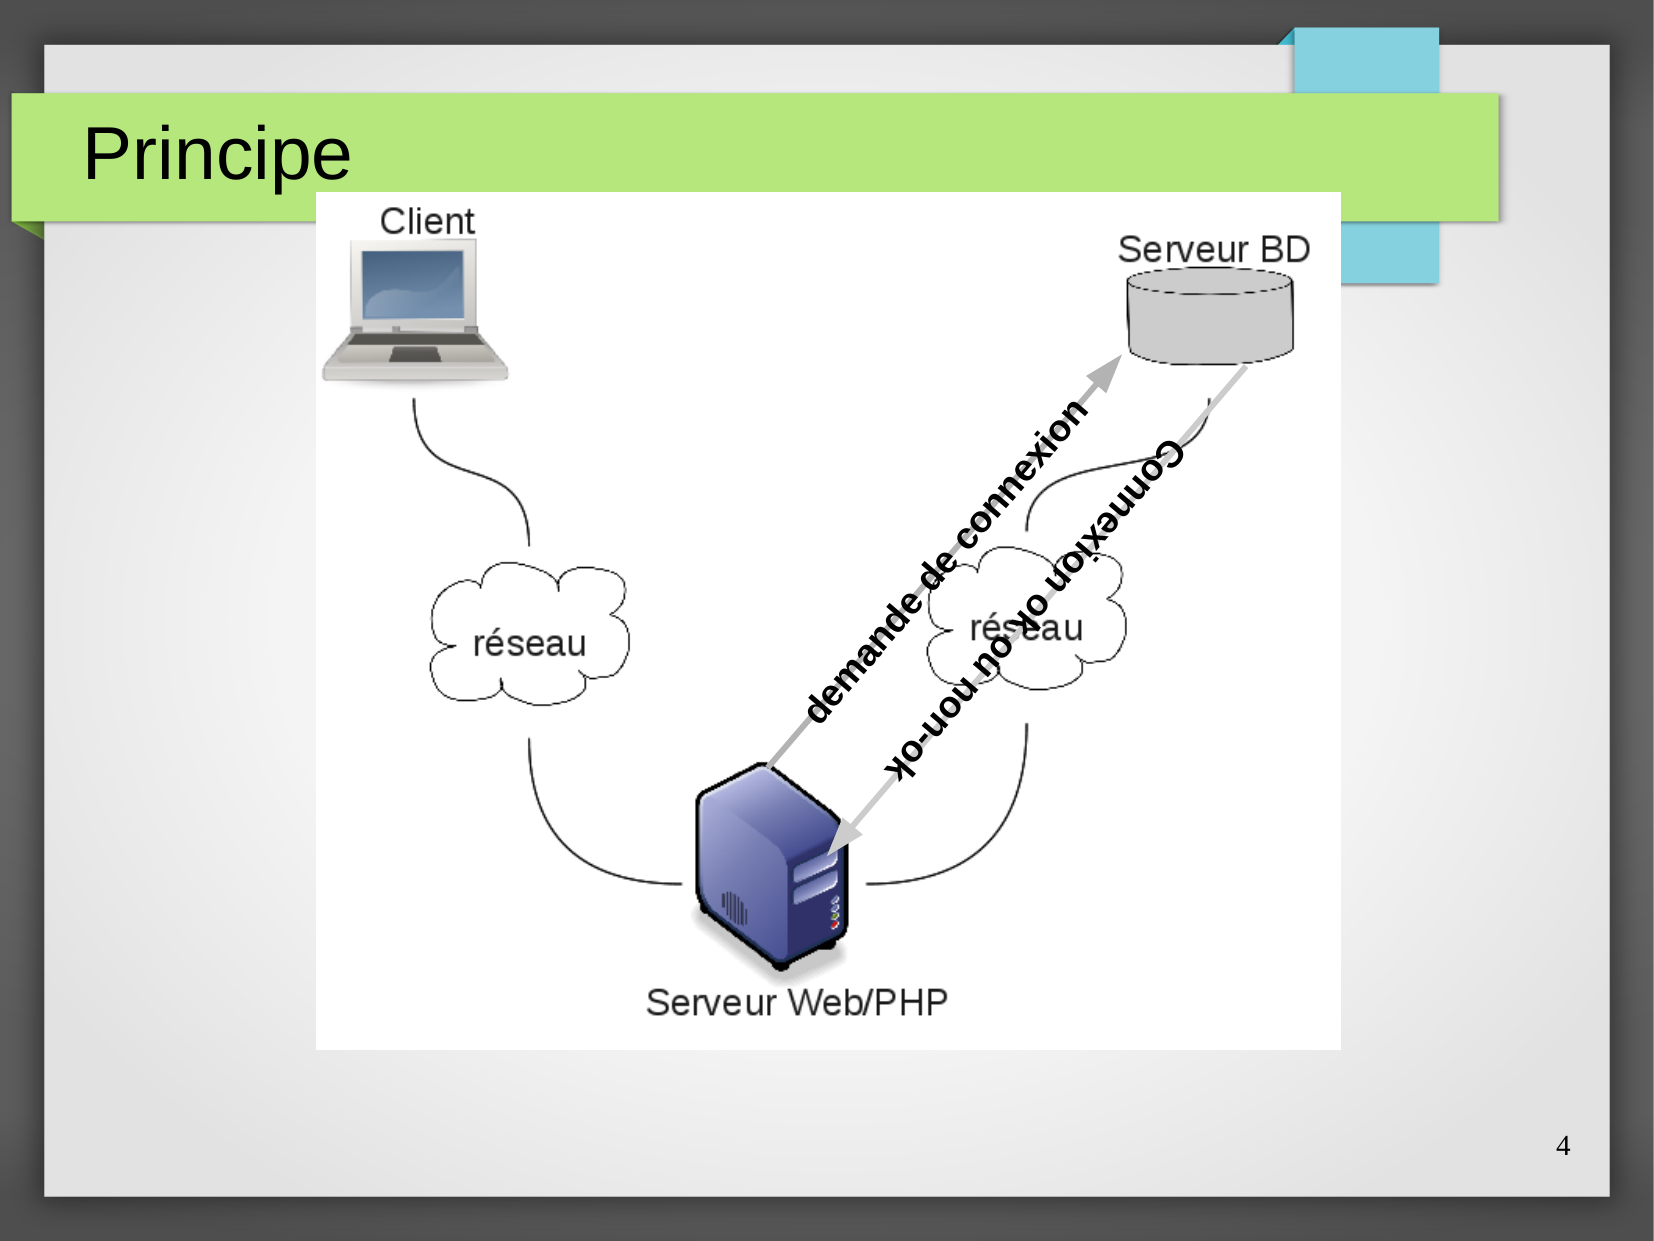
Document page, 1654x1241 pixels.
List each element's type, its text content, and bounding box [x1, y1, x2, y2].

picture [0, 0, 1654, 1241]
title Principe [82, 94, 1264, 213]
